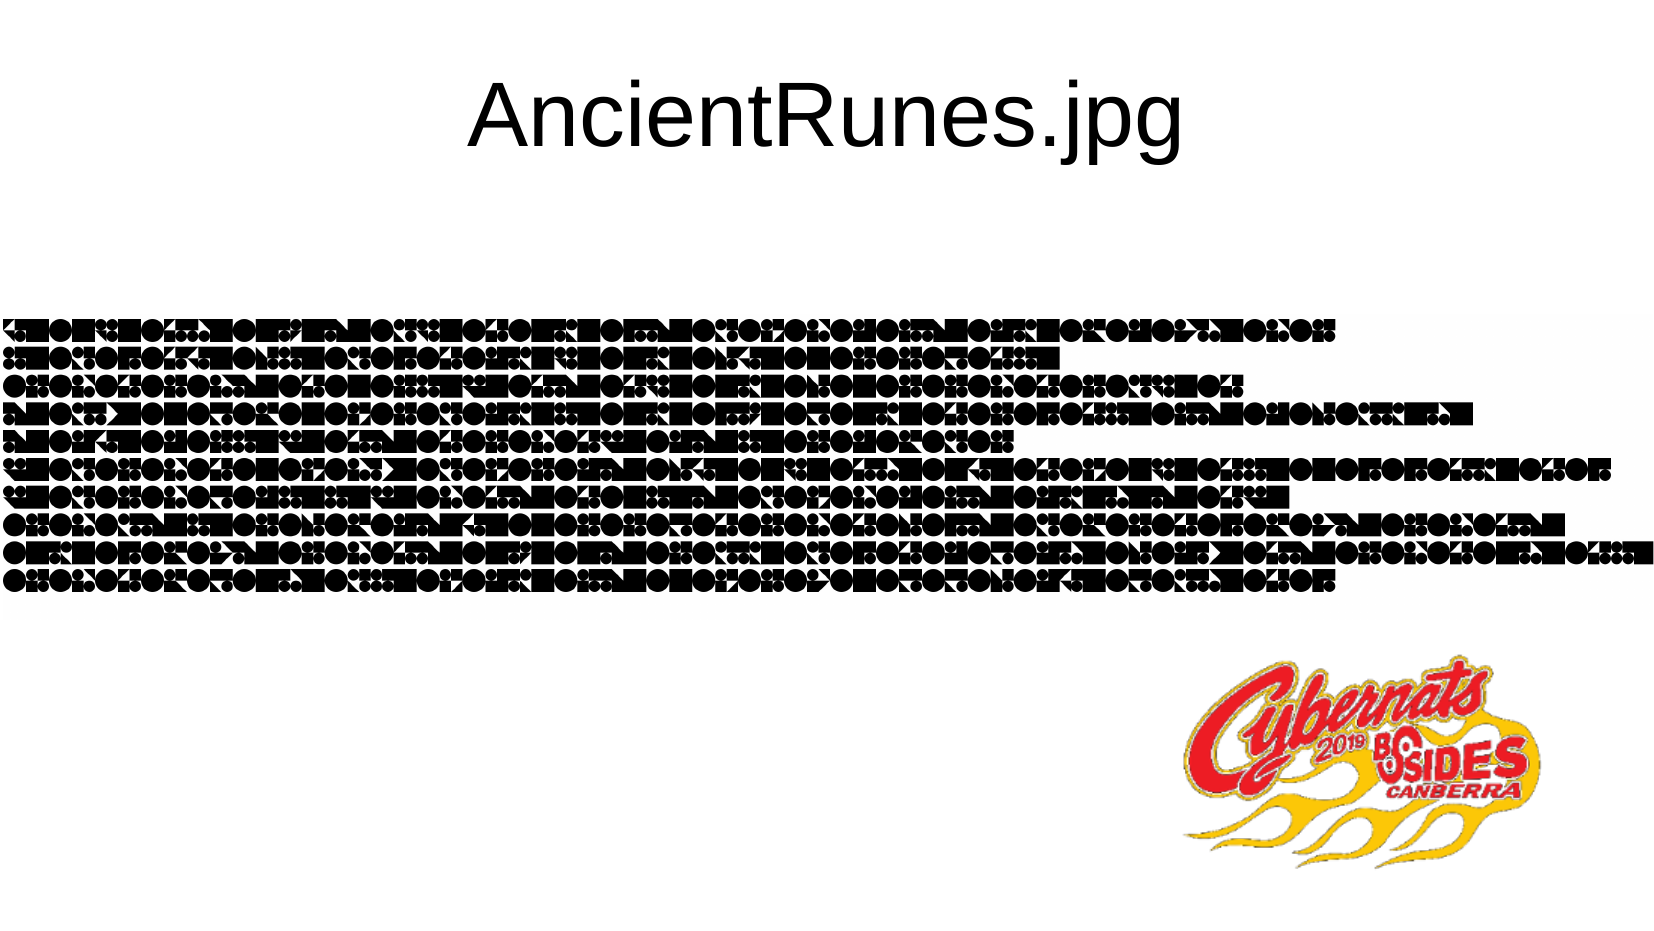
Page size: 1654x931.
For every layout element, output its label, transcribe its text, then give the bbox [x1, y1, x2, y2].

title AncientRunes.jpg [82, 37, 1571, 193]
picture [1172, 637, 1560, 884]
picture [3, 314, 1654, 621]
